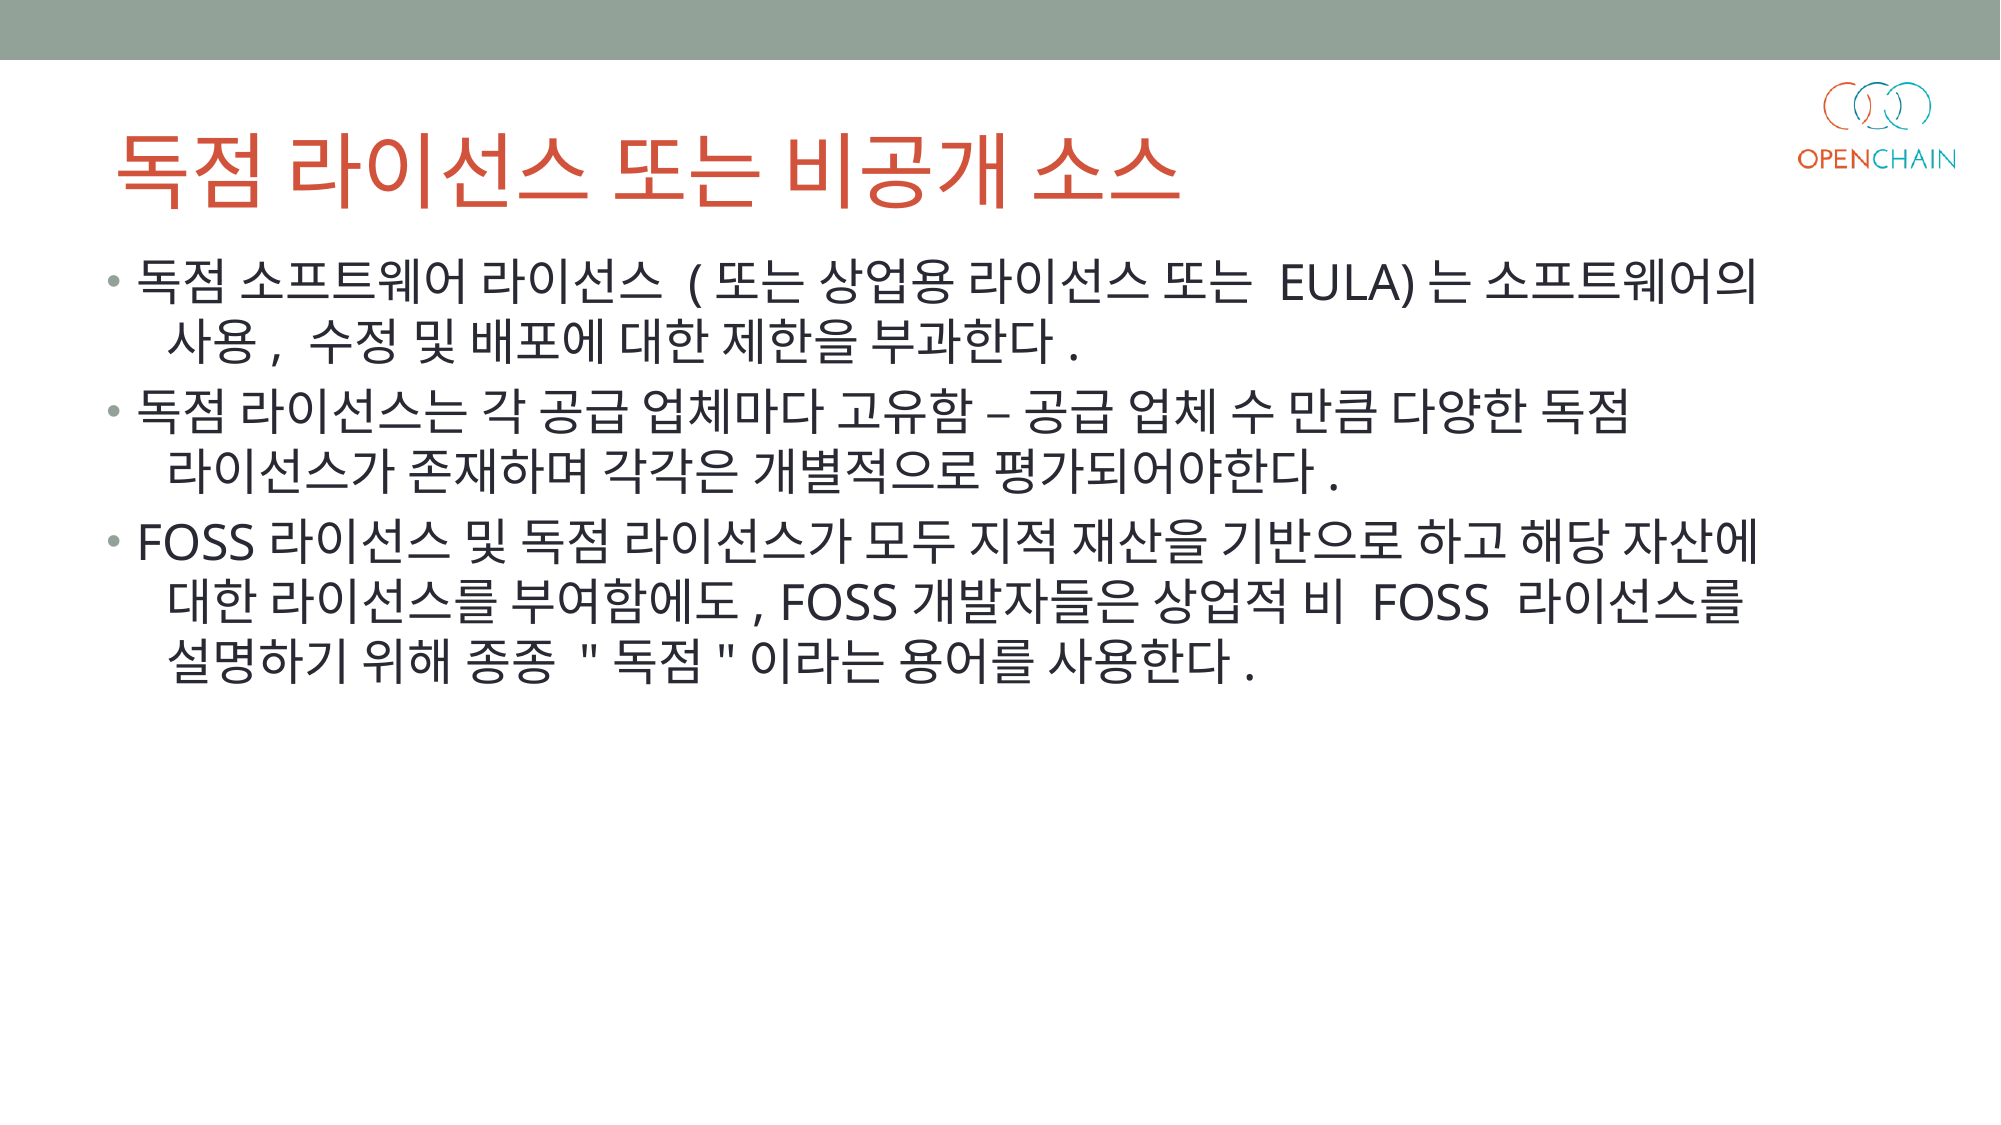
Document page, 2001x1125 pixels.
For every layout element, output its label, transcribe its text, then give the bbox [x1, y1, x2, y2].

list 독점 소프트웨어 라이선스 (또는 상업용 라이선스 또는 EULA)는 소프트웨어의 사용, 수정 및 배포에 대한 제한을 부과한다. 독점 라이선스는 각 공급 업체마다 고유함 – 공급 업체 수 만큼 다양한 독점 라이선스가 존재하며 각각은 개별적으로 평가되어야한다. FOSS라이선스 및 독점 라이선스가 모두 지적 재산을 기반으로 하고 해당 자산에 대한 라이선스를 부여함에도, FOSS개발자들은 상업적 비 FOSS 라이선스를 설명하기 위해 종종 "독점"이라는 용어를 사용한다. [91, 243, 1863, 1093]
title 독점 라이선스 또는 비공개 소스 [99, 87, 1900, 251]
